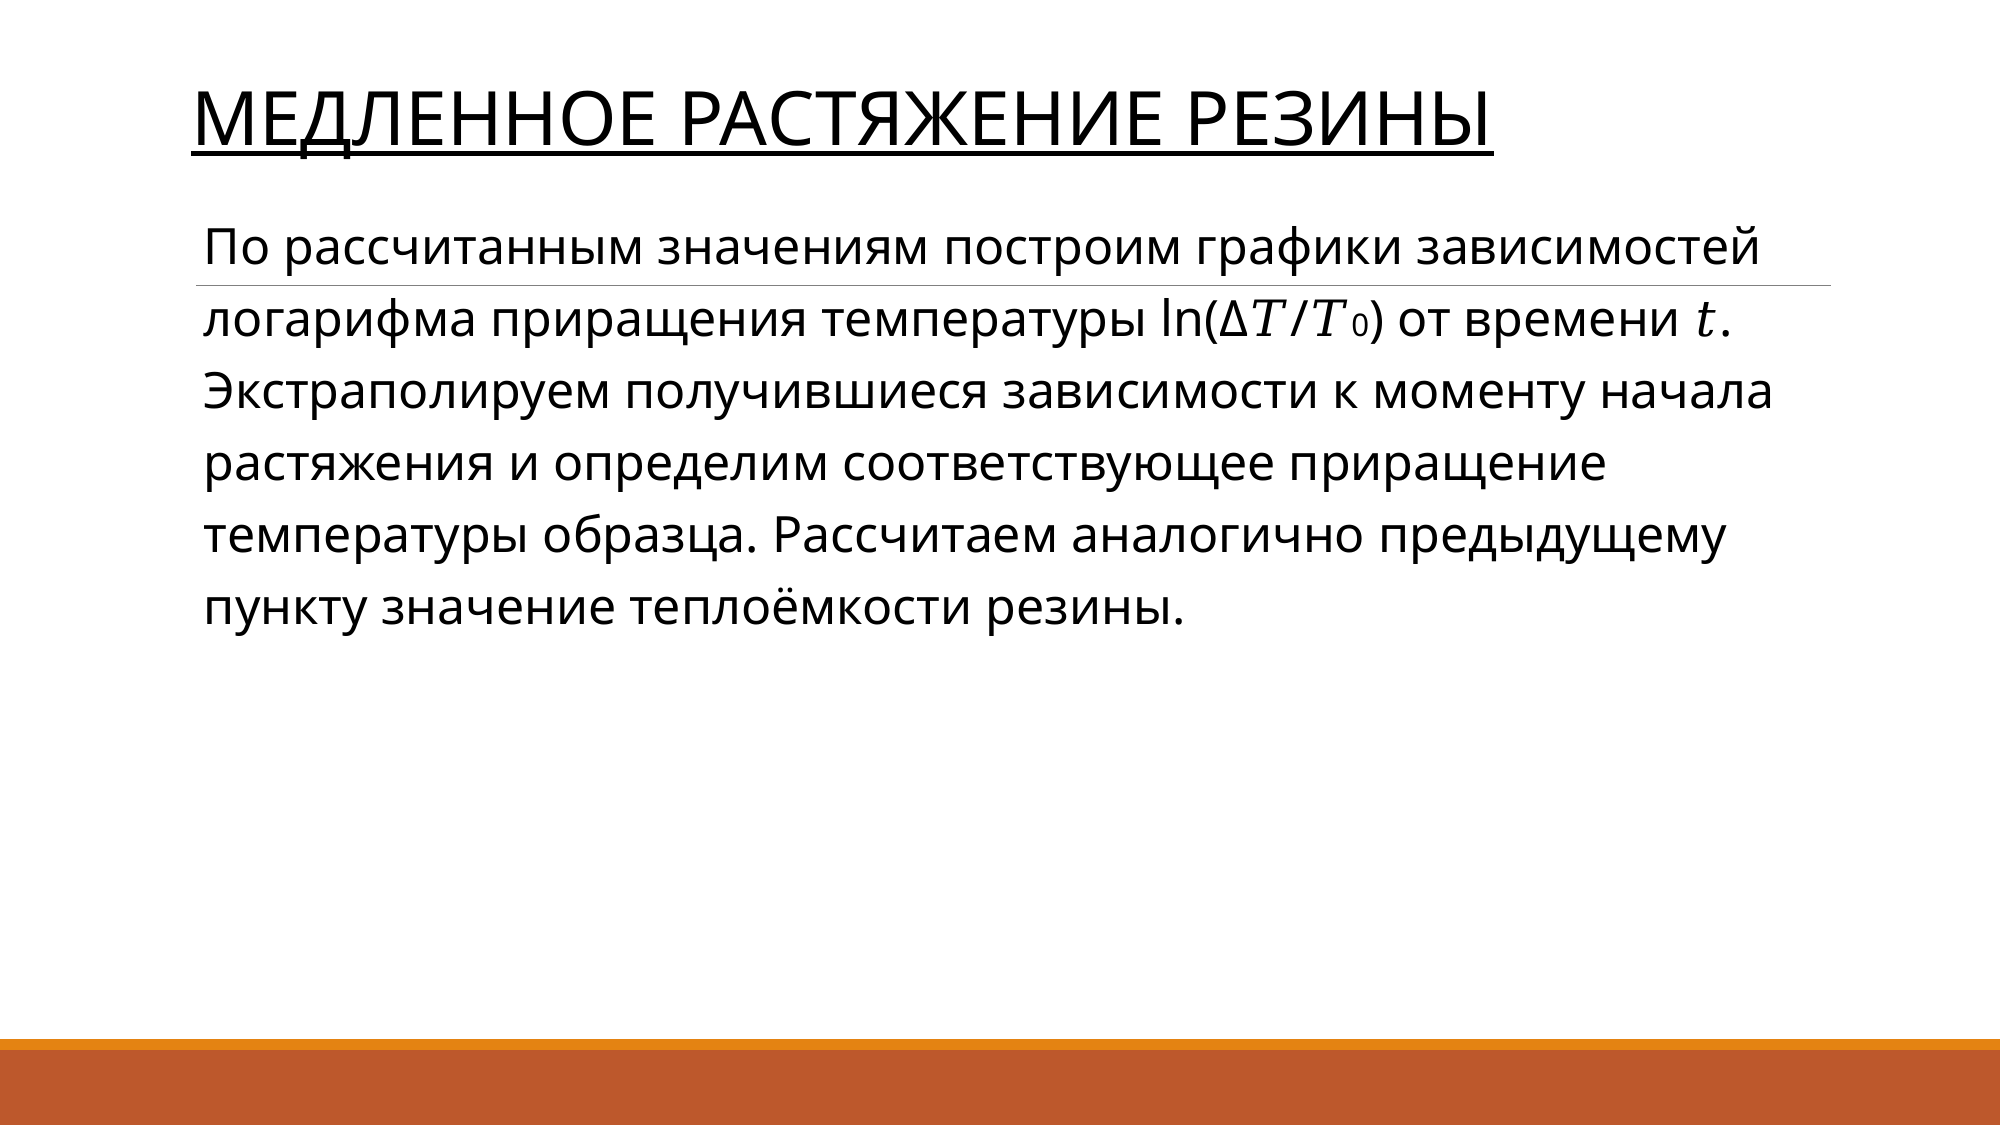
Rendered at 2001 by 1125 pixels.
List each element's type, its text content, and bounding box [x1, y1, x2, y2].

list По рассчитанным значениям построим графики зависимостей логарифма приращения температуры ln(Δ𝑇/𝑇0) от времени 𝑡. Экстраполируем получившиеся зависимости к моменту начала растяжения и определим соответствующее приращение температуры образца. Рассчитаем аналогично предыдущему пункту значение теплоёмкости резины. [118, 194, 1890, 1022]
title Медленное растяжение резины [176, 0, 1802, 194]
